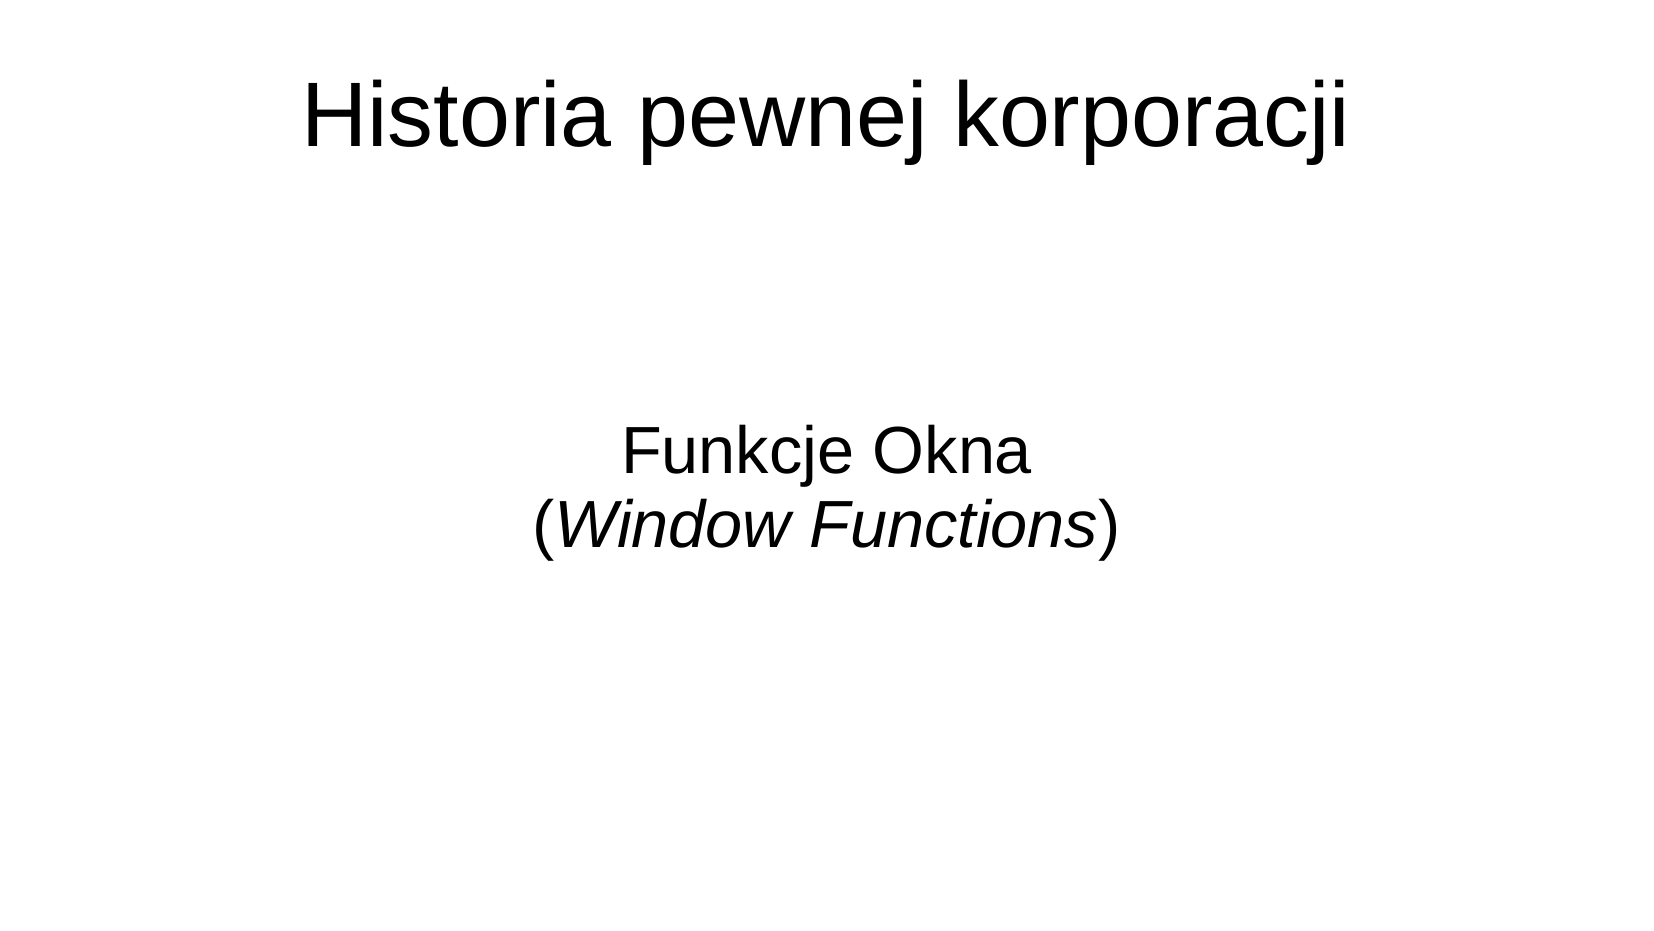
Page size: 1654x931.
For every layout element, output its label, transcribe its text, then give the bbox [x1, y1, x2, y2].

subtitle Funkcje Okna (Window Functions) [82, 217, 1571, 758]
title Historia pewnej korporacji [82, 37, 1571, 193]
